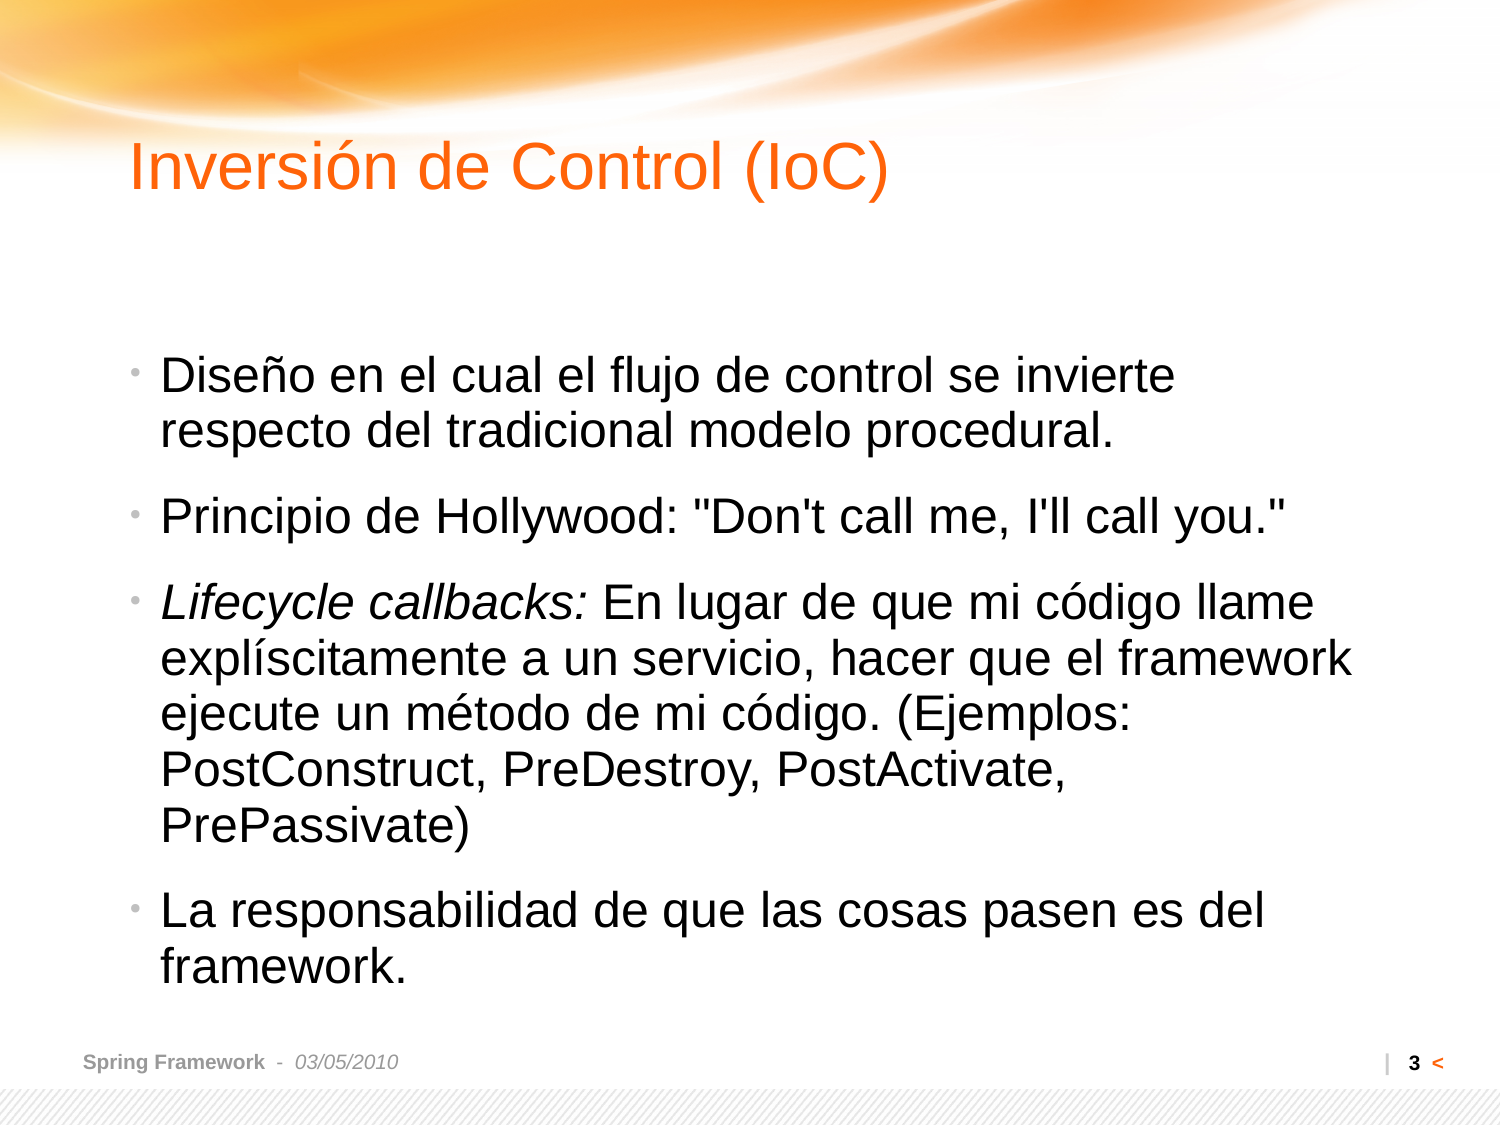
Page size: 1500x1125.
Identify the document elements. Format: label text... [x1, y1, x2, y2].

picture [0, 1089, 1500, 1125]
title Inversión de Control (IoC) [128, 133, 1363, 247]
picture [0, 0, 1500, 174]
list Diseño en el cual el flujo de control se invierte respecto del tradicional modelo procedural. Principio de Hollywood: "Don't call me, I'll call you." Lifecycle callbacks: En lugar de que mi código llame explíscitamente a un servicio, hacer que el framework ejecute un método de mi código. (Ejemplos: PostConstruct, PreDestroy, PostActivate, PrePassivate) La responsabilidad de que las cosas pasen es del framework. [130, 346, 1363, 1002]
